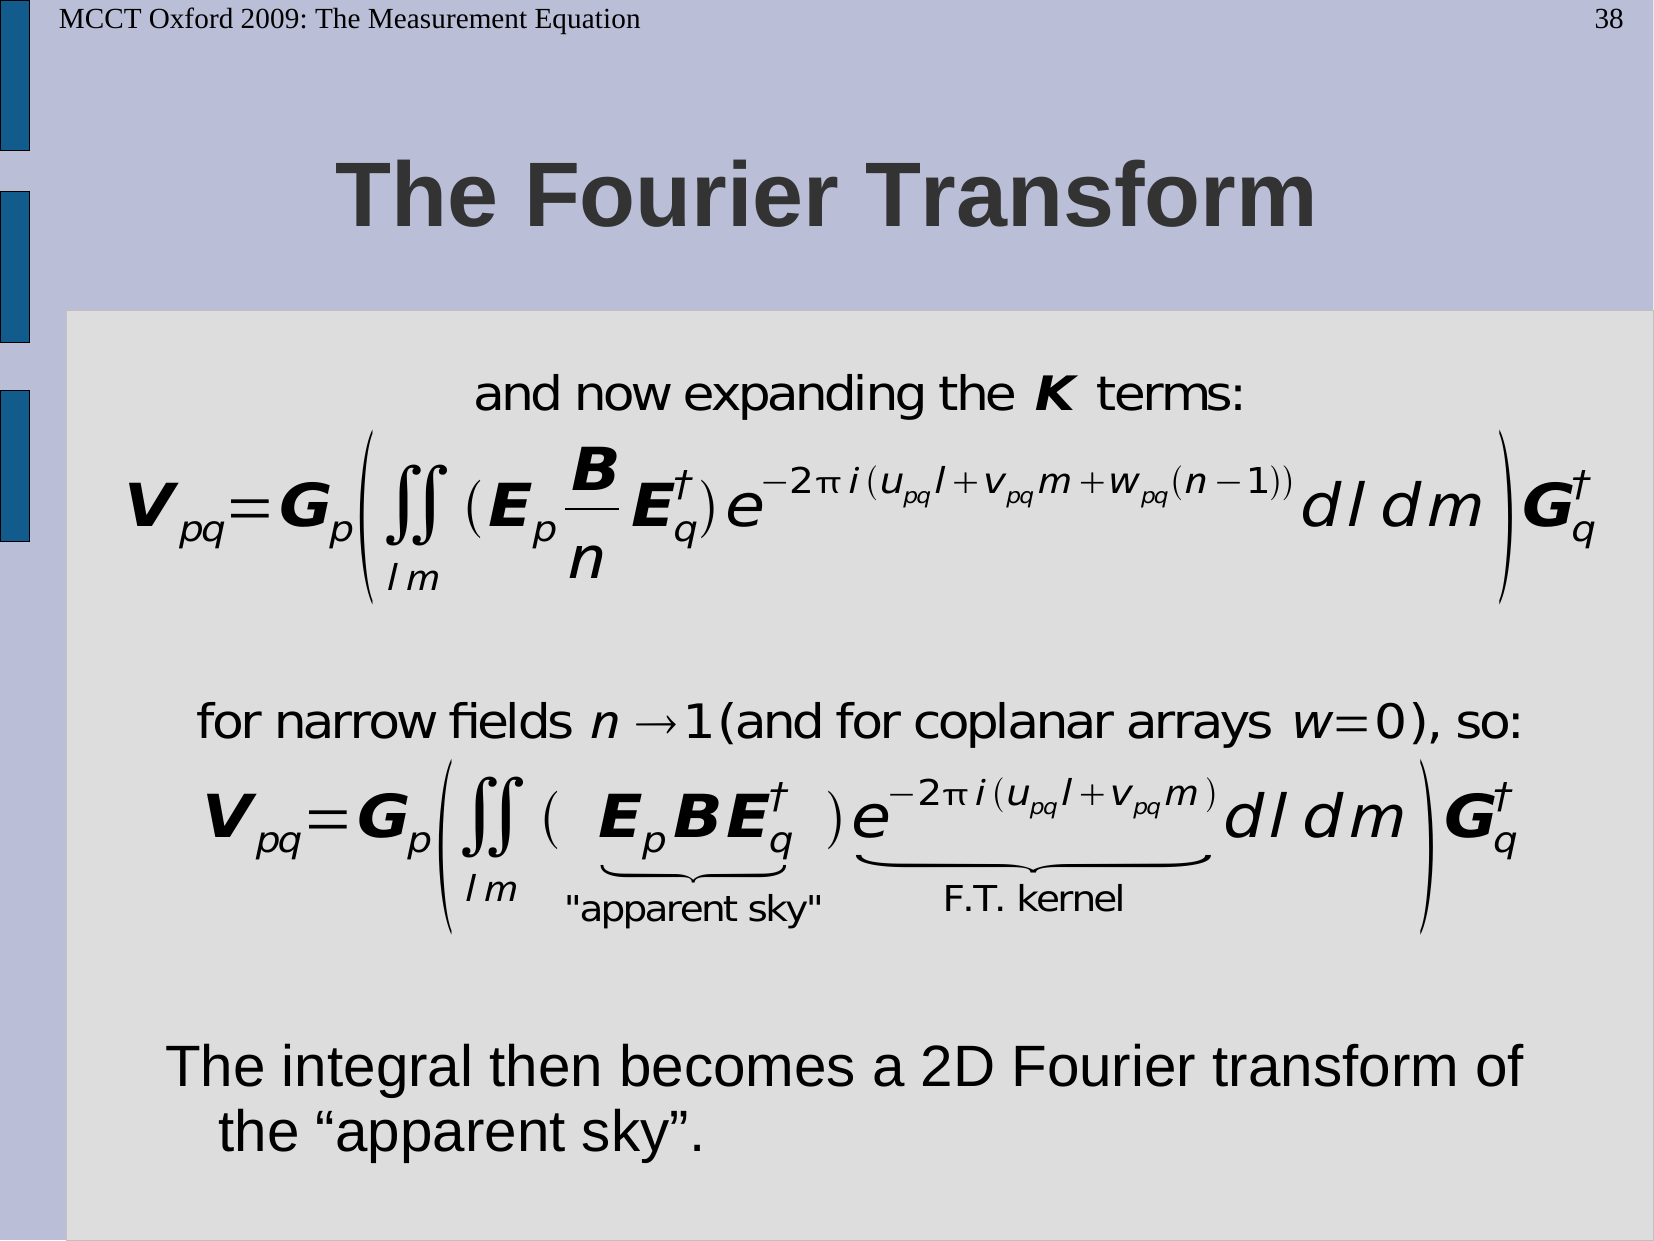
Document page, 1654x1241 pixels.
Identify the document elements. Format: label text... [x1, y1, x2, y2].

title The Fourier Transform [121, 91, 1534, 299]
chart [118, 354, 1599, 938]
list The integral then becomes a 2D Fourier transform of the “apparent sky”. [147, 1033, 1560, 1171]
